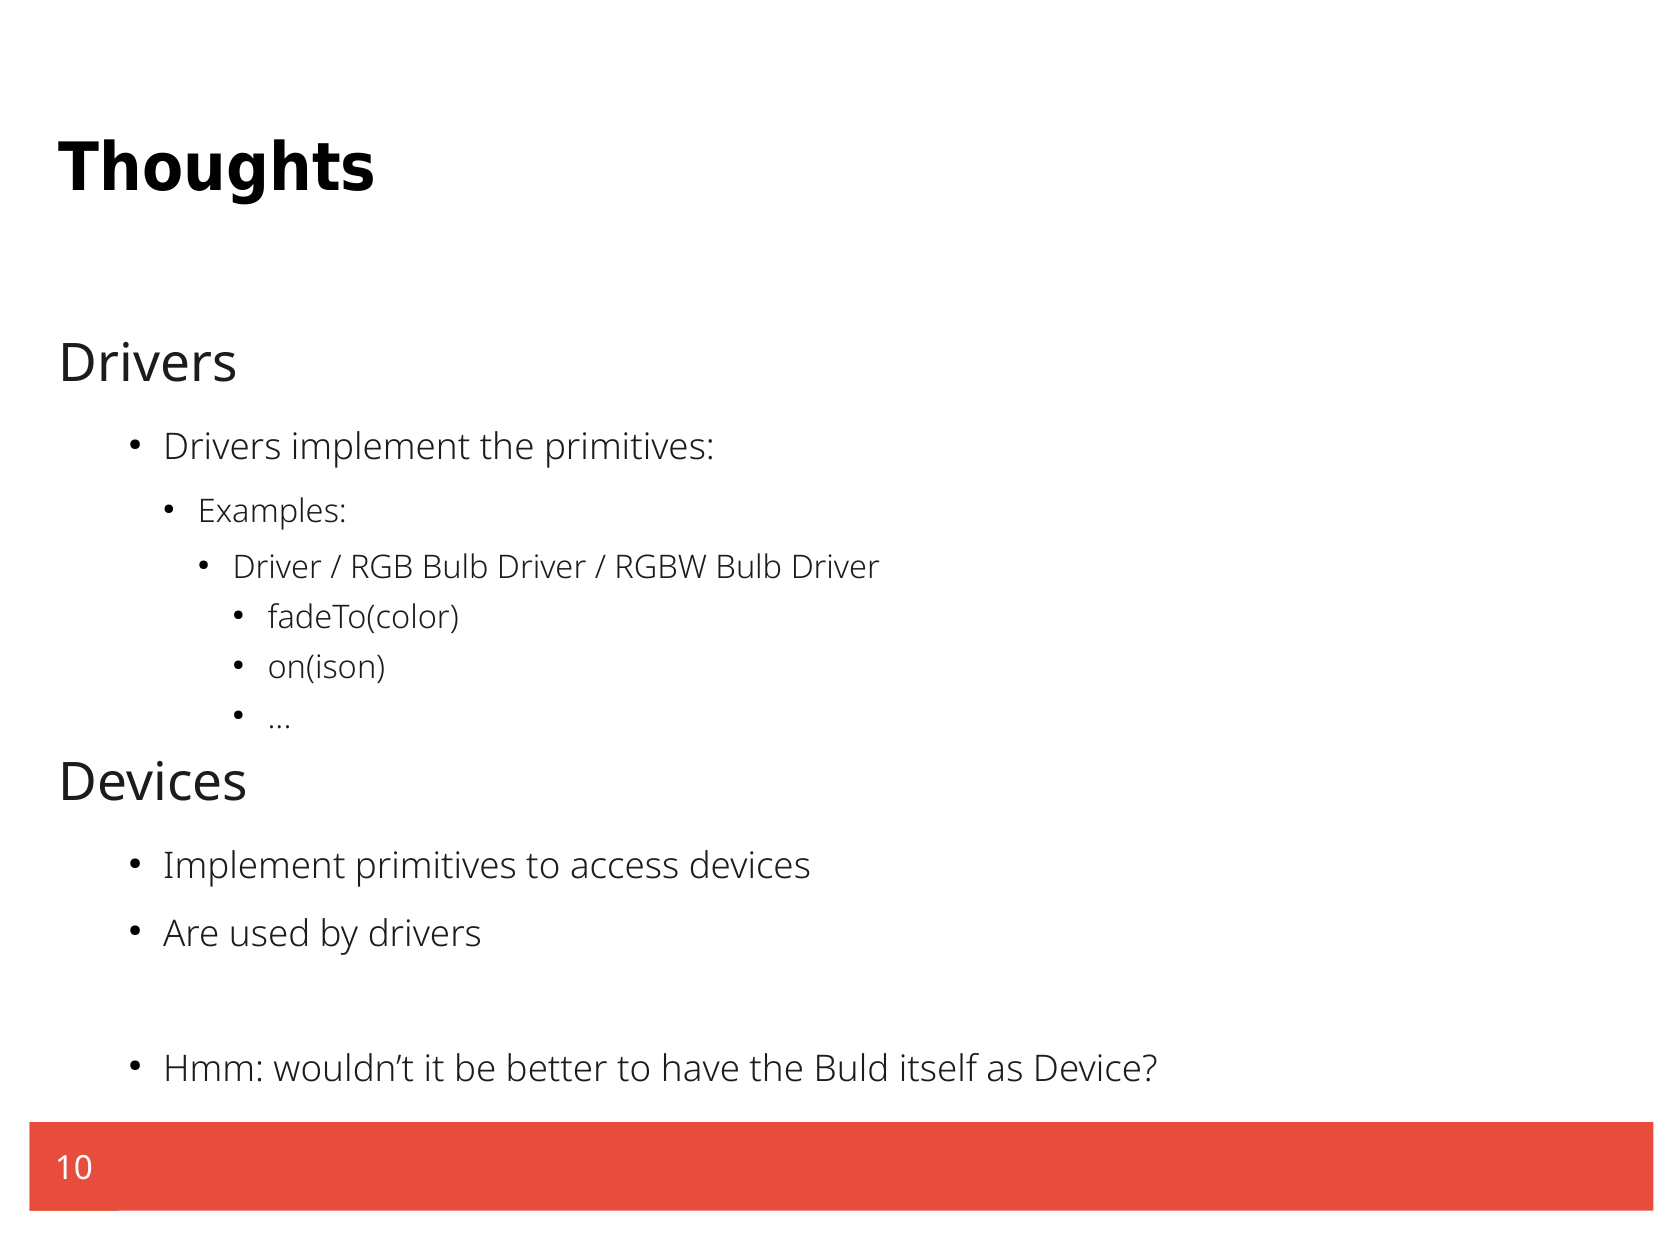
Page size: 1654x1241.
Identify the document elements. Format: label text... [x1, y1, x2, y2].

title Thoughts [59, 59, 1595, 207]
list Drivers Drivers implement the primitives: Examples: Driver / RGB Bulb Driver / RGBW Bulb Driver fadeTo(color) on(ison) ... Devices Implement primitives to access devices Are used by drivers Hmm: wouldn’t it be better to have the Buld itself as Device? [59, 324, 1565, 1093]
